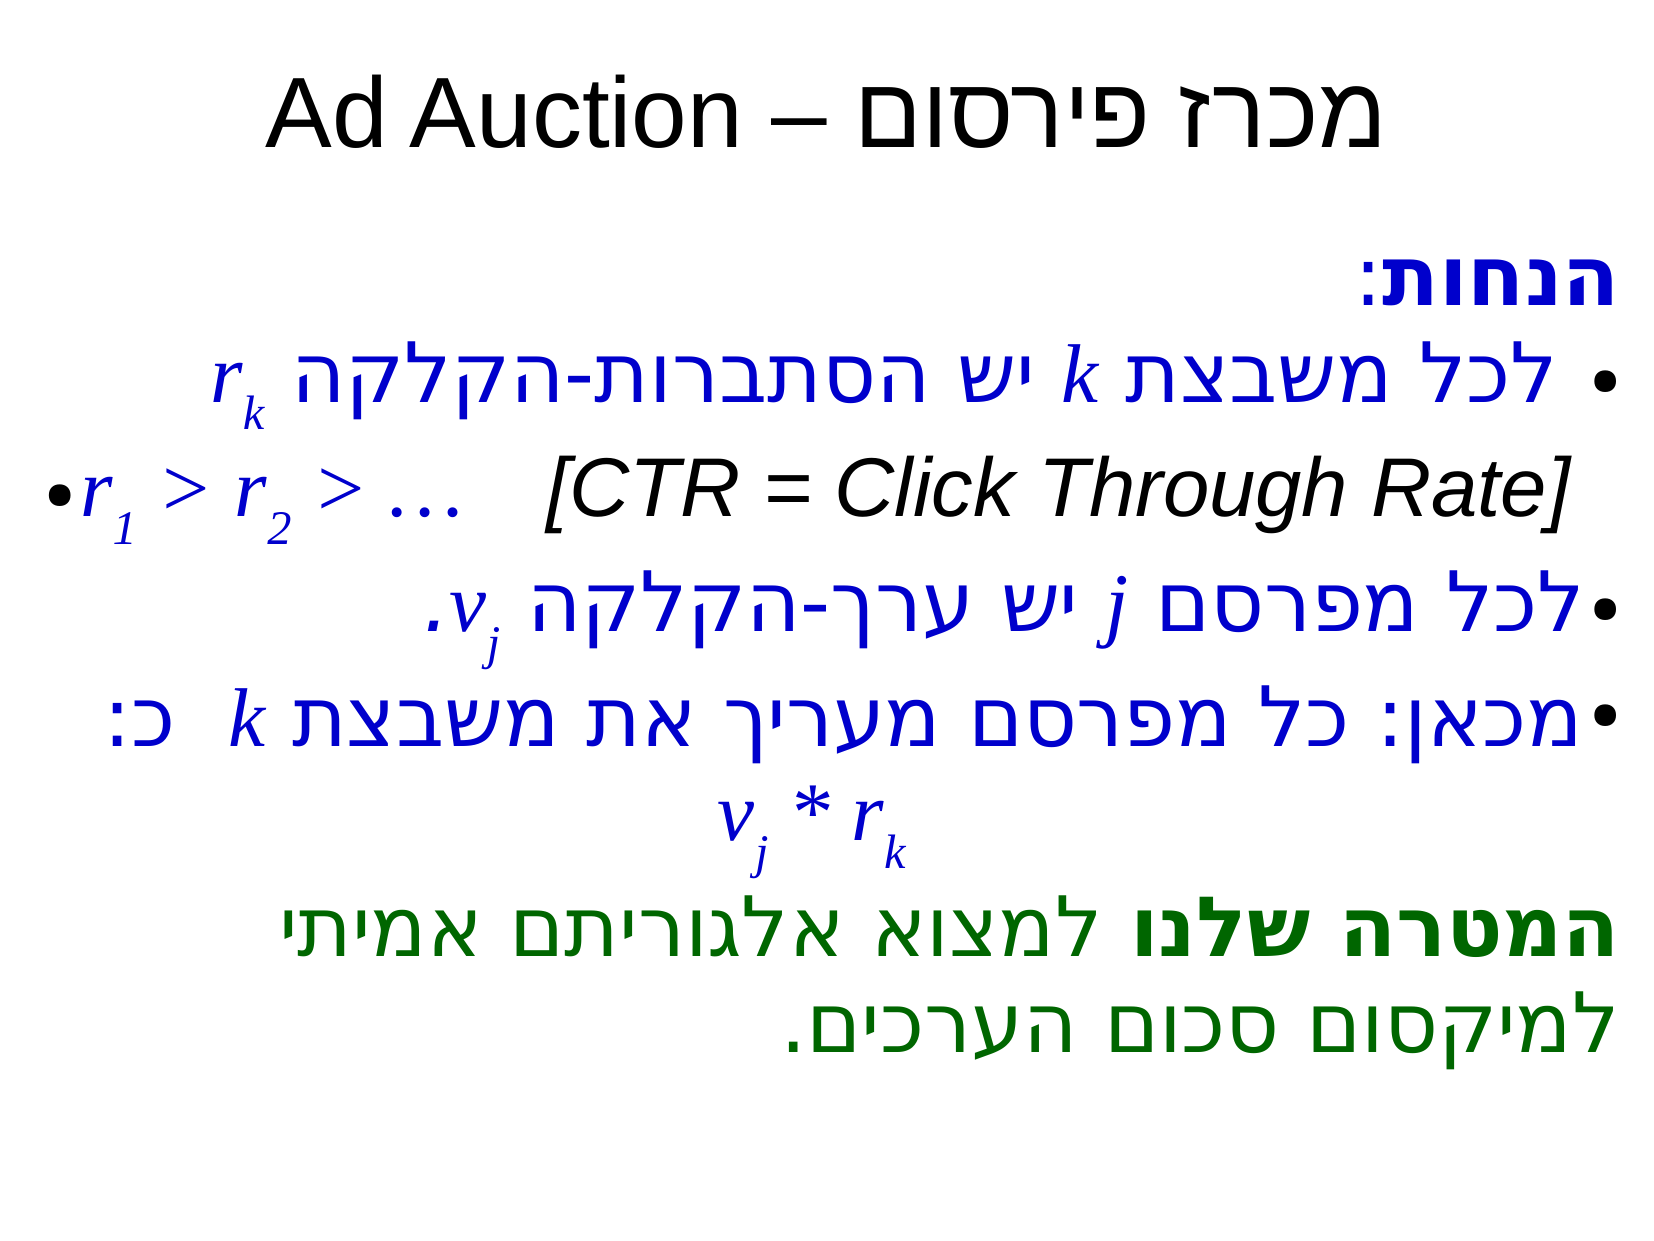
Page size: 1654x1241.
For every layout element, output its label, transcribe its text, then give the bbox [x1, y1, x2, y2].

title מכרז פירסום – Ad Auction [0, 45, 1654, 181]
text_box הנחות: לכל משבצת k יש הסתברות-הקלקה rk r1 > r2 > … [CTR = Click Through Rate] לכל מפרסם j יש ערך-הקלקה vj. מכאן: כל מפרסם מעריך את משבצת k כ: vj * rk המטרה שלנו למצוא אלגוריתם אמיתי למיקסום סכום הערכים. [30, 220, 1636, 1241]
